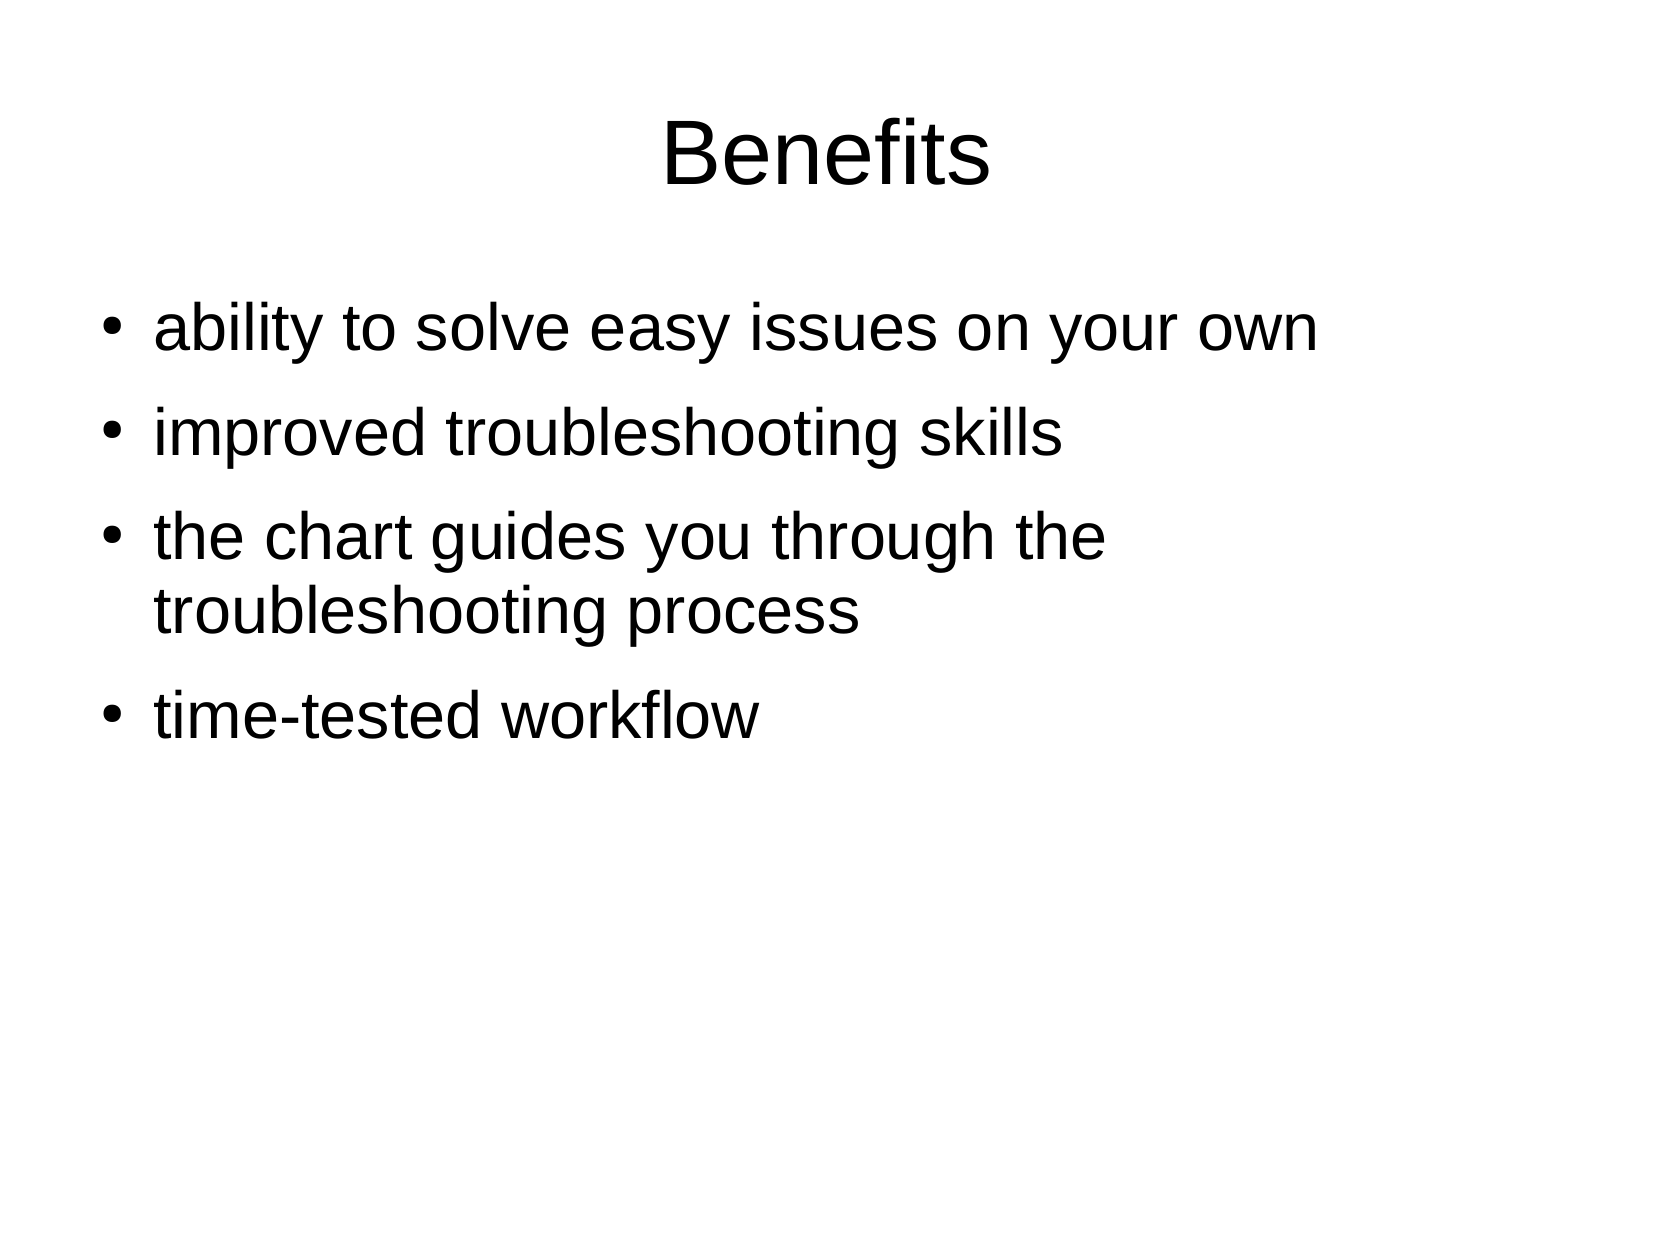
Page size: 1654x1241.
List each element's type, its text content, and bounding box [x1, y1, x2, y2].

list ability to solve easy issues on your own improved troubleshooting skills the chart guides you through the troubleshooting process time-tested workflow [82, 290, 1571, 1010]
title Benefits [82, 49, 1571, 257]
